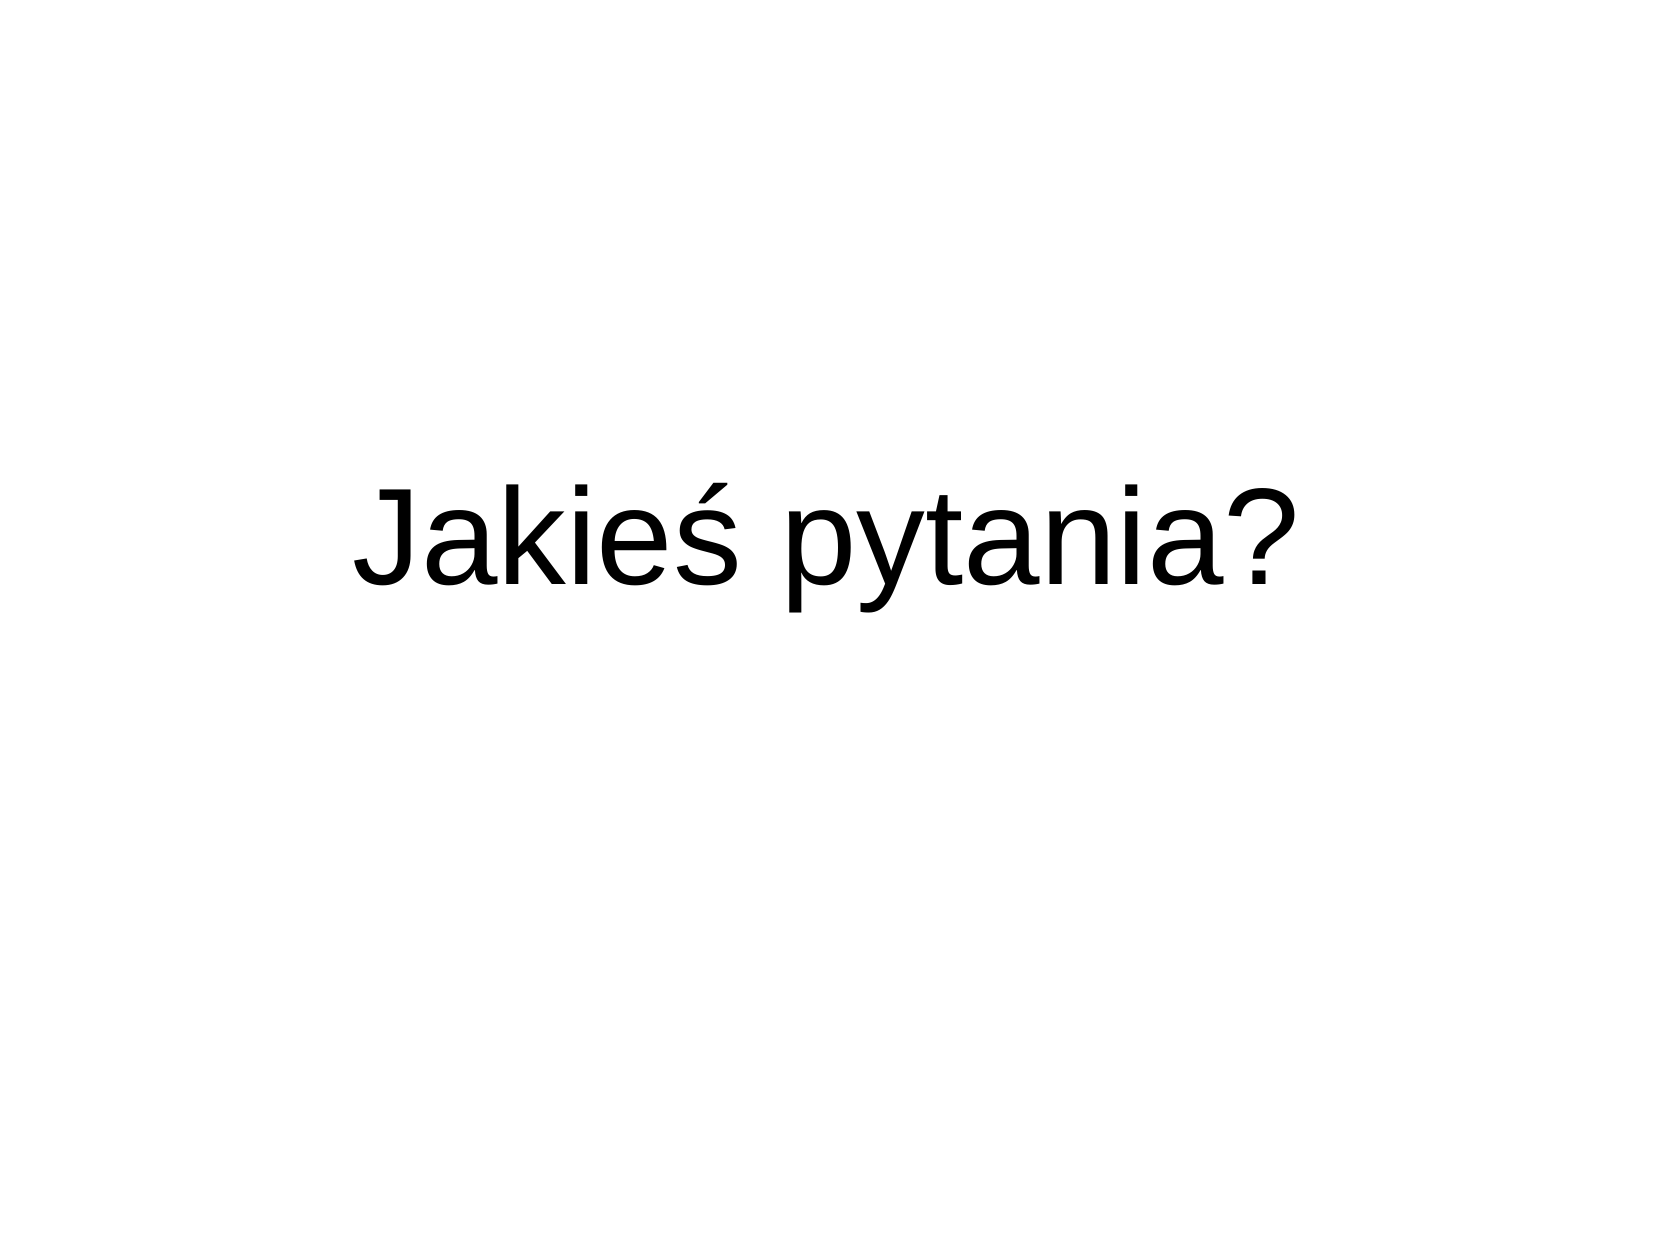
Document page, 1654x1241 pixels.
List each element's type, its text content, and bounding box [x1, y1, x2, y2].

text_box Jakieś pytania? [82, 49, 1571, 1009]
